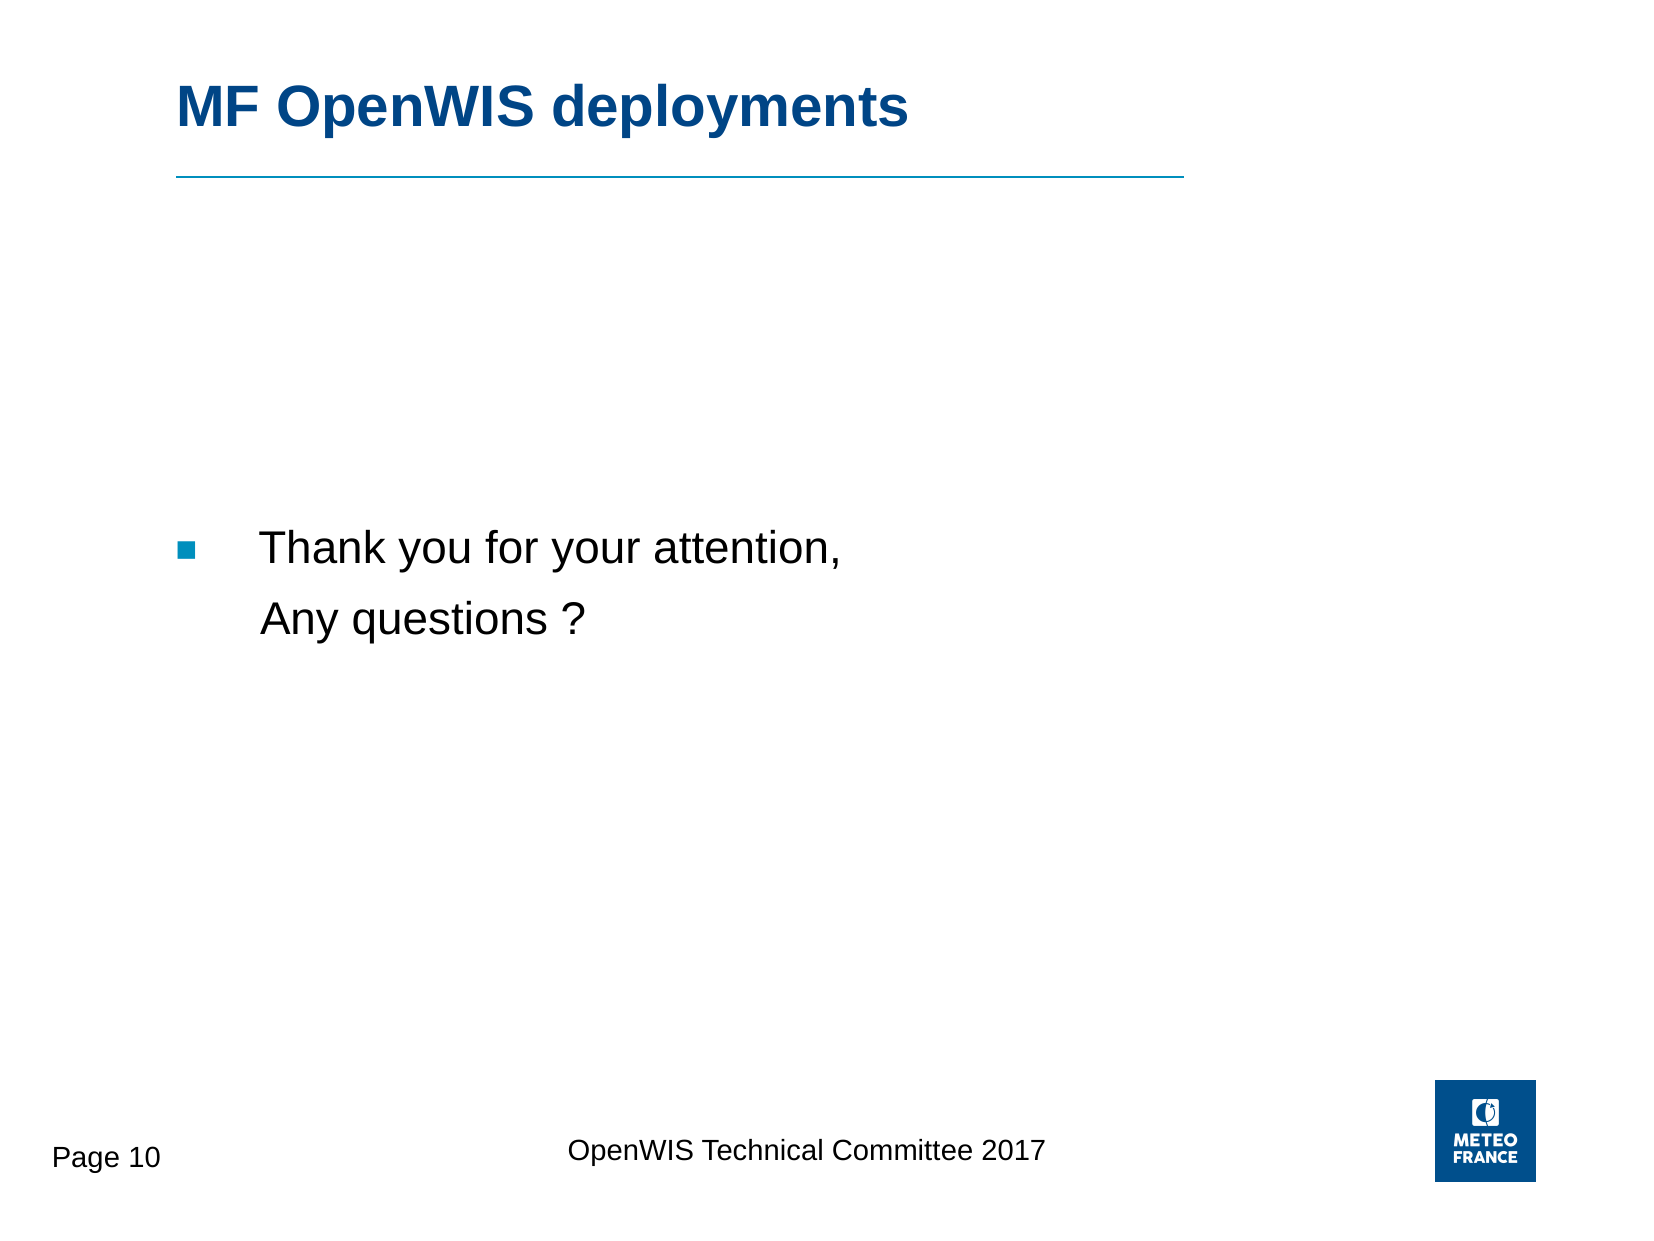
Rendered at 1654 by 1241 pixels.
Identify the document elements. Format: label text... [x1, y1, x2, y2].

list Thank you for your attention, Any questions ? [157, 235, 1571, 1010]
picture [1435, 1080, 1536, 1182]
title MF OpenWIS deployments [176, 8, 1609, 139]
